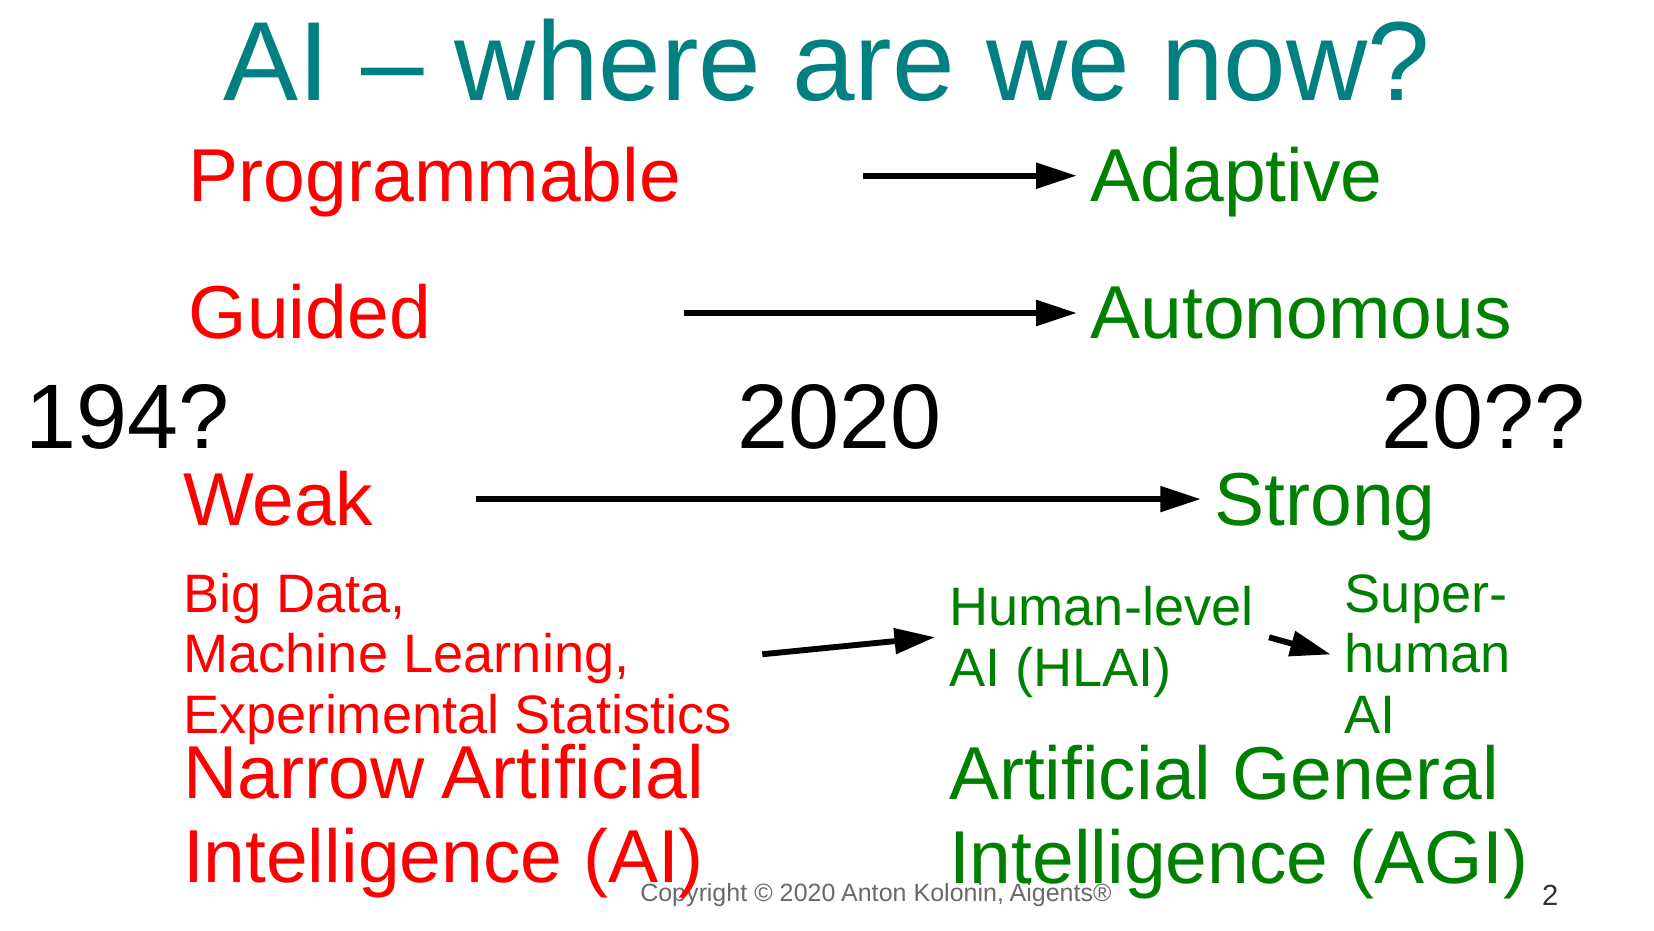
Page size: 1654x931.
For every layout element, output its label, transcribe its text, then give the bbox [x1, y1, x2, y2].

text_box Weak [168, 449, 477, 549]
text_box Programmable [174, 132, 864, 226]
text_box AI – where are we now? [0, 0, 1654, 132]
text_box Human-level AI (HLAI) [934, 569, 1270, 706]
text_box Strong [1200, 449, 1546, 549]
text_box 20?? [1367, 358, 1649, 476]
text_box Super- human AI [1330, 556, 1640, 753]
text_box Big Data, Machine Learning, Experimental Statistics [168, 556, 763, 753]
text_box Narrow Artificial Intelligence (AI) [168, 723, 741, 907]
text_box Artificial General Intelligence (AGI) [934, 724, 1622, 908]
text_box 2020 [723, 358, 1005, 476]
text_box Adaptive [1076, 132, 1535, 226]
text_box Guided [174, 263, 684, 363]
text_box Autonomous [1076, 263, 1541, 363]
text_box 194? [10, 358, 292, 476]
